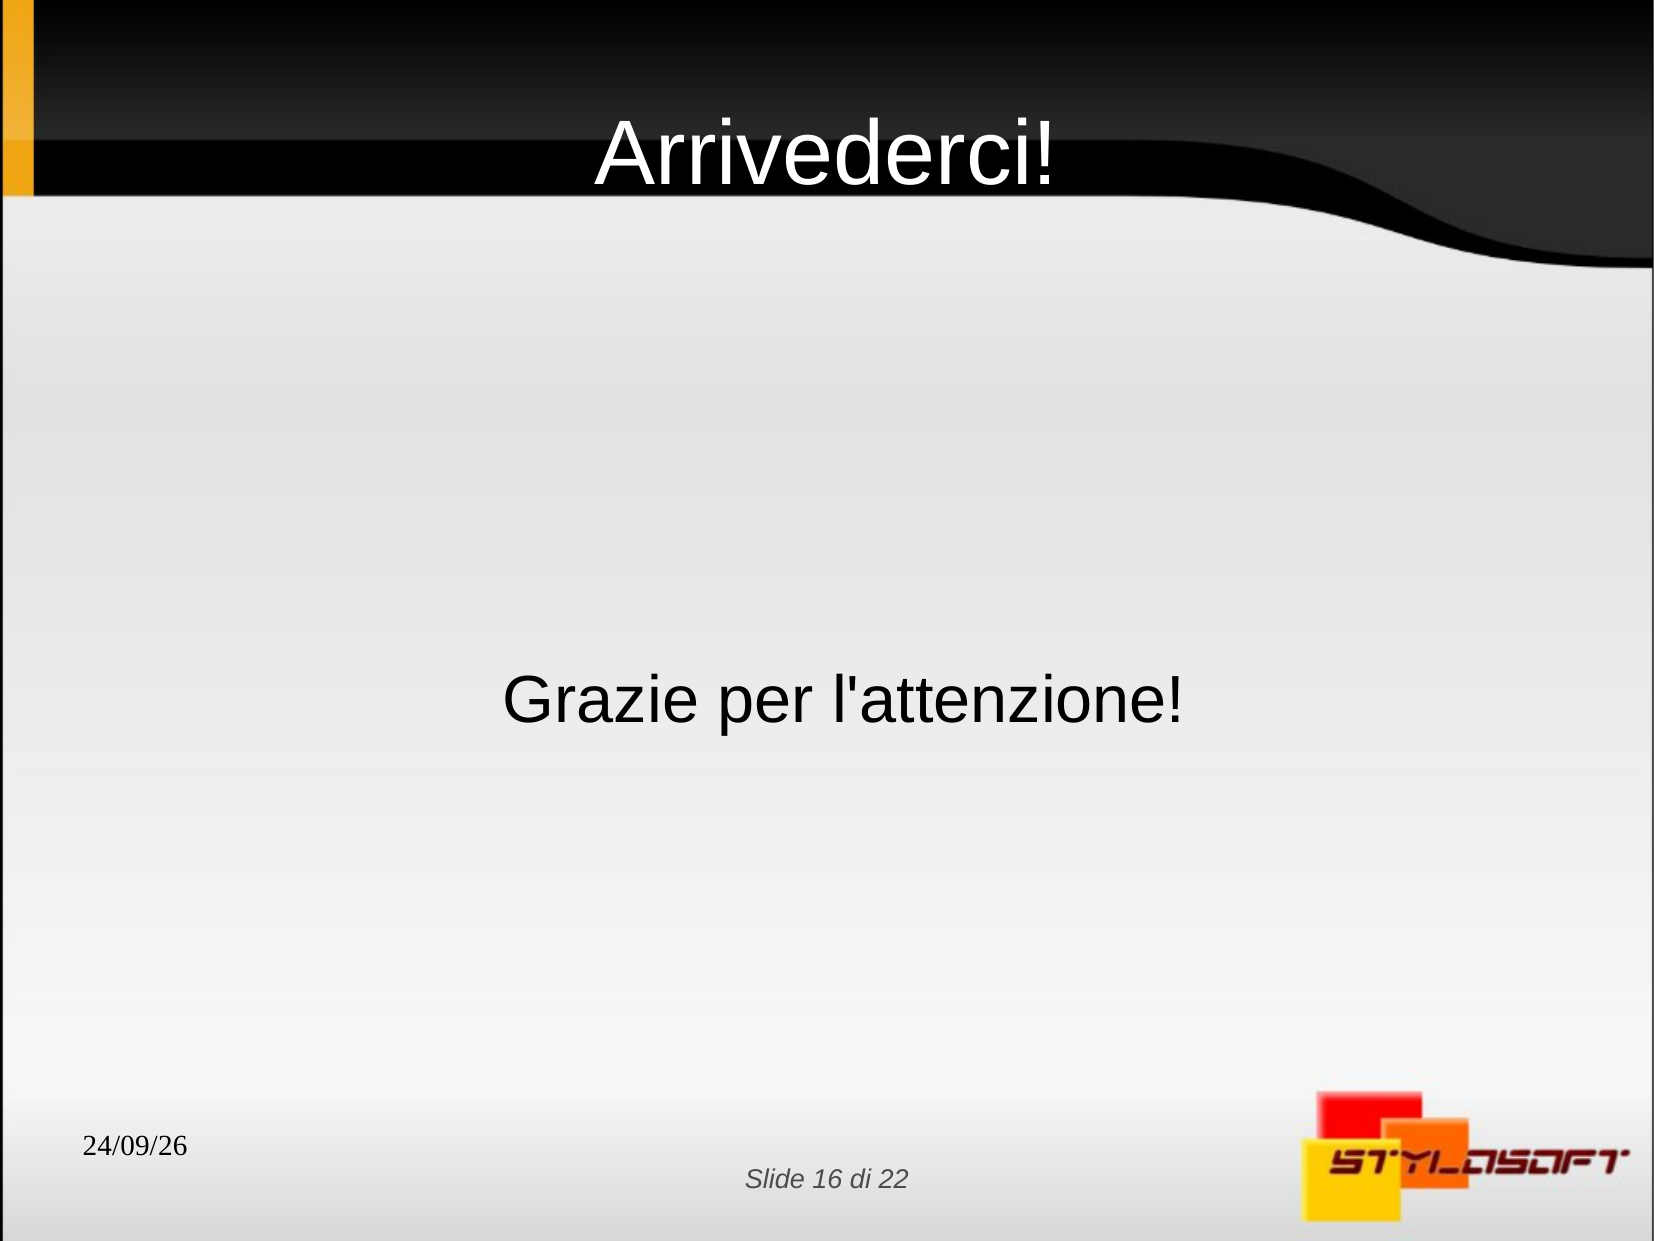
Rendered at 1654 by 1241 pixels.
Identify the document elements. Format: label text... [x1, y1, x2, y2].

picture [0, 0, 1654, 1156]
title Arrivederci! [82, 49, 1571, 257]
subtitle Grazie per l'attenzione! [82, 297, 1571, 1102]
text_box Slide <numero> di 22 [0, 1156, 1654, 1241]
